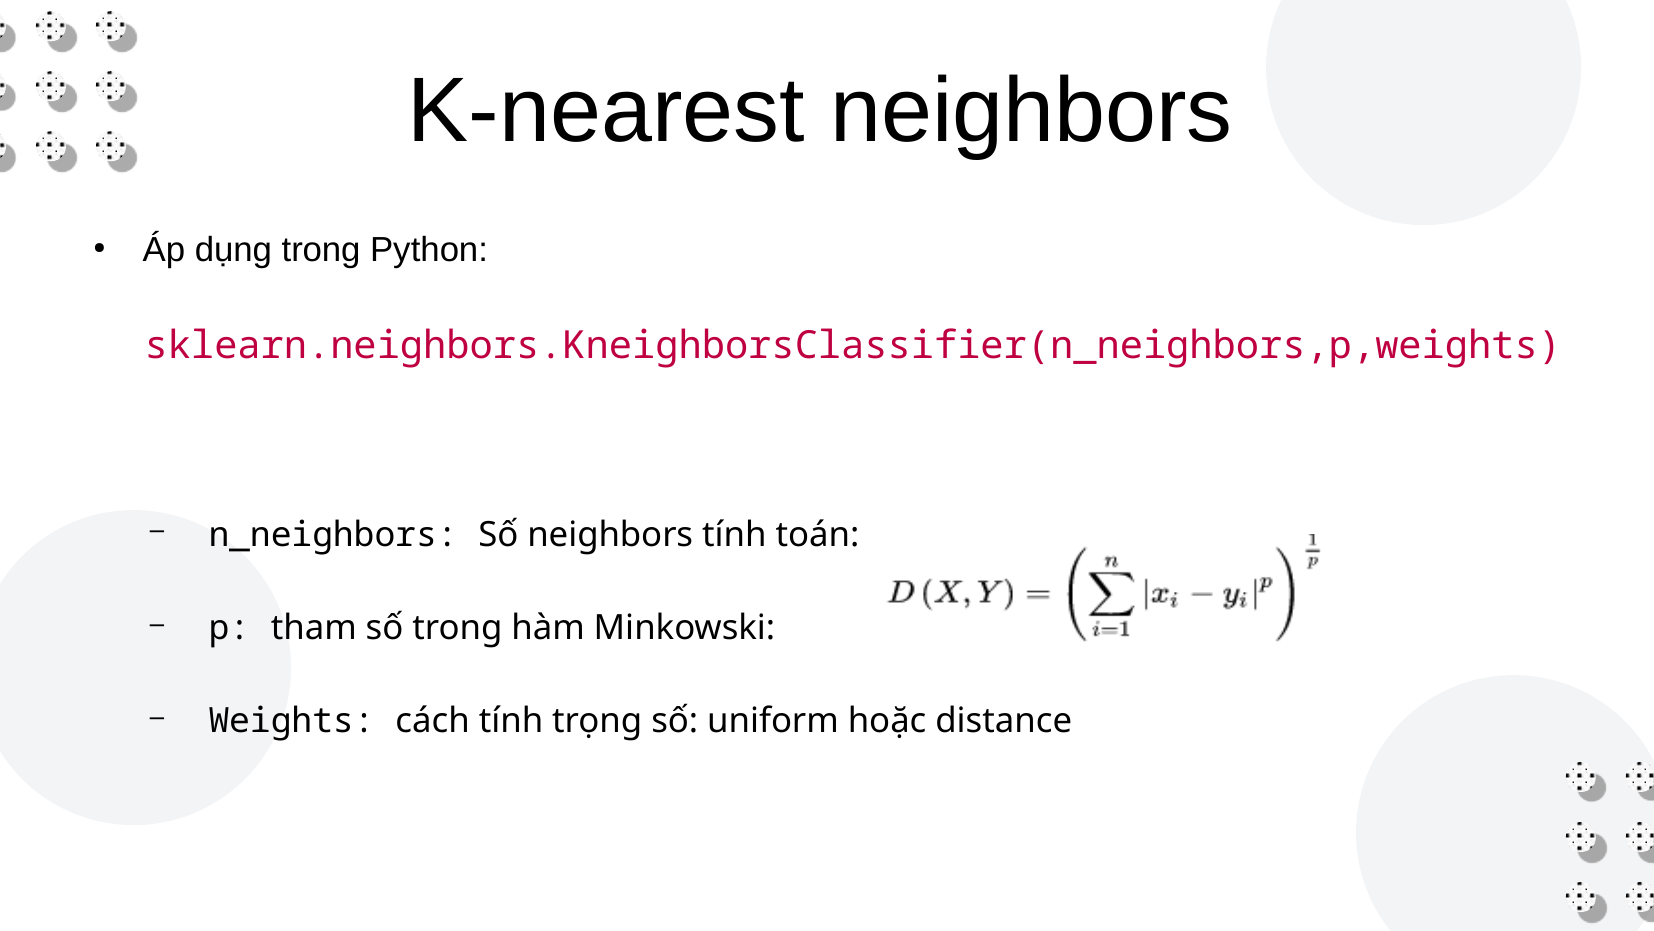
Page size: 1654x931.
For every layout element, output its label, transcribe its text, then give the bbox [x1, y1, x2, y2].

list Áp dụng trong Python: sklearn.neighbors.KneighborsClassifier(n_neighbors,p,weights) n_neighbors: Số neighbors tính toán: p: tham số trong hàm Minkowski: Weights: cách tính trọng số: uniform hoặc distance [76, 210, 1565, 863]
picture [1625, 761, 1654, 792]
picture [0, 74, 6, 99]
picture [1565, 761, 1596, 793]
picture [1565, 882, 1596, 913]
picture [35, 71, 66, 102]
picture [1625, 881, 1654, 912]
picture [0, 134, 7, 159]
picture [1625, 821, 1654, 853]
picture [0, 14, 6, 39]
title K-nearest neighbors [76, 32, 1565, 188]
picture [95, 11, 126, 32]
picture [882, 534, 1333, 643]
picture [35, 11, 66, 42]
picture [35, 131, 67, 162]
picture [1565, 821, 1596, 853]
